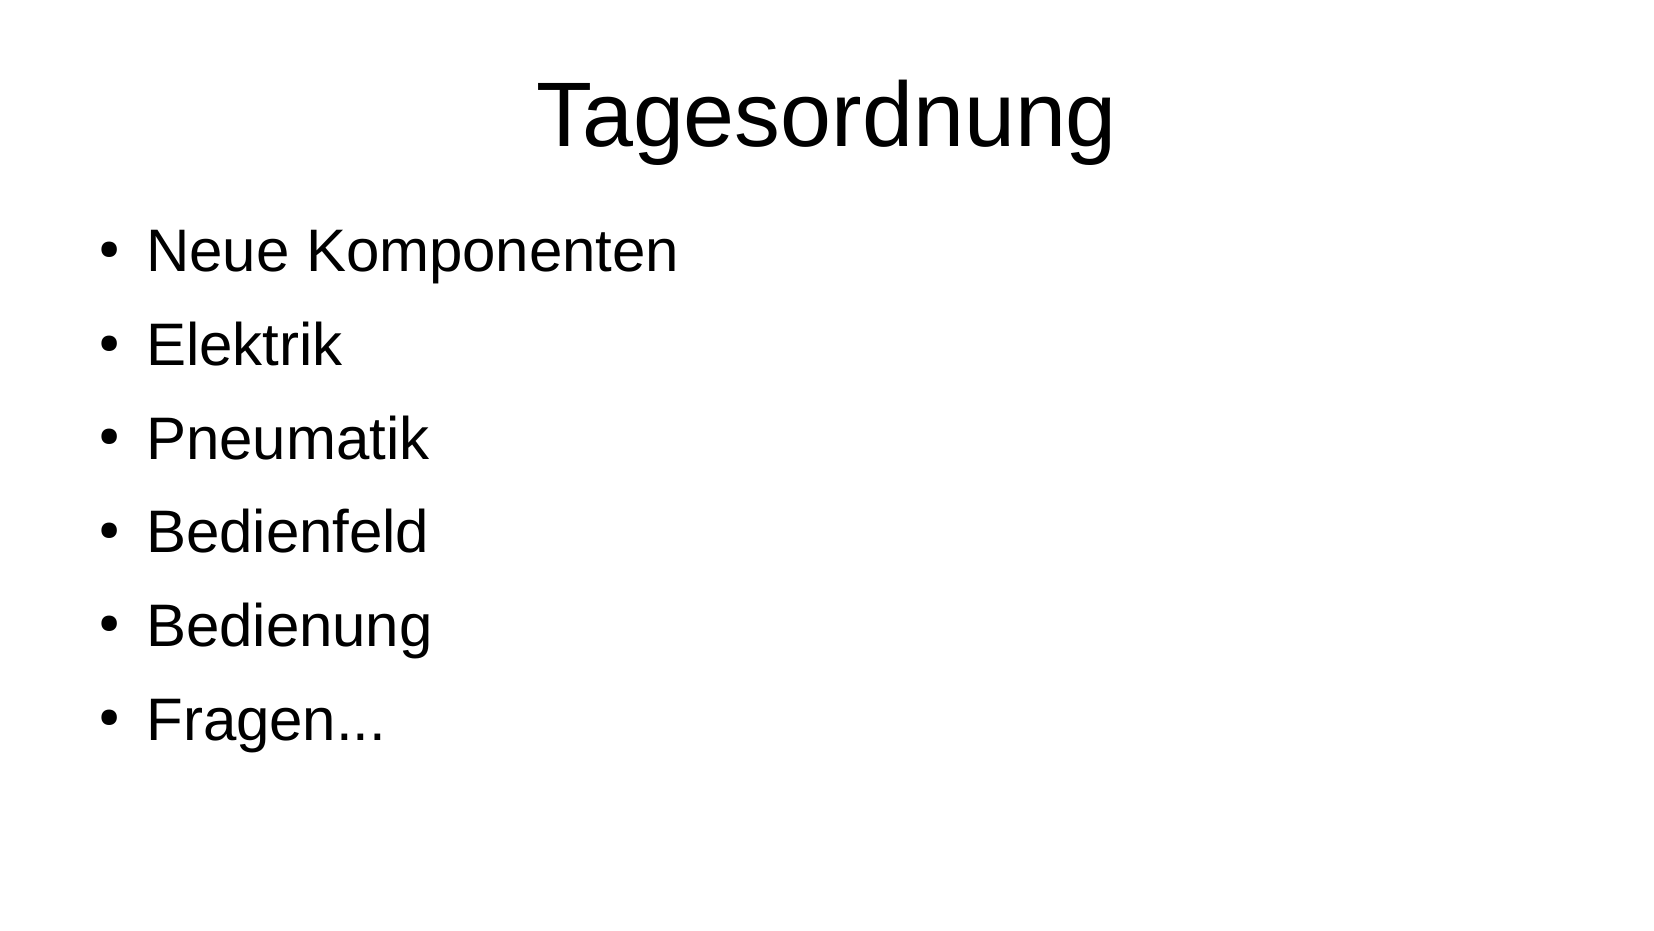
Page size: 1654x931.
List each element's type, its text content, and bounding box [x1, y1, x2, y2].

list Neue Komponenten Elektrik Pneumatik Bedienfeld Bedienung Fragen... [82, 217, 1571, 758]
title Tagesordnung [82, 37, 1571, 193]
